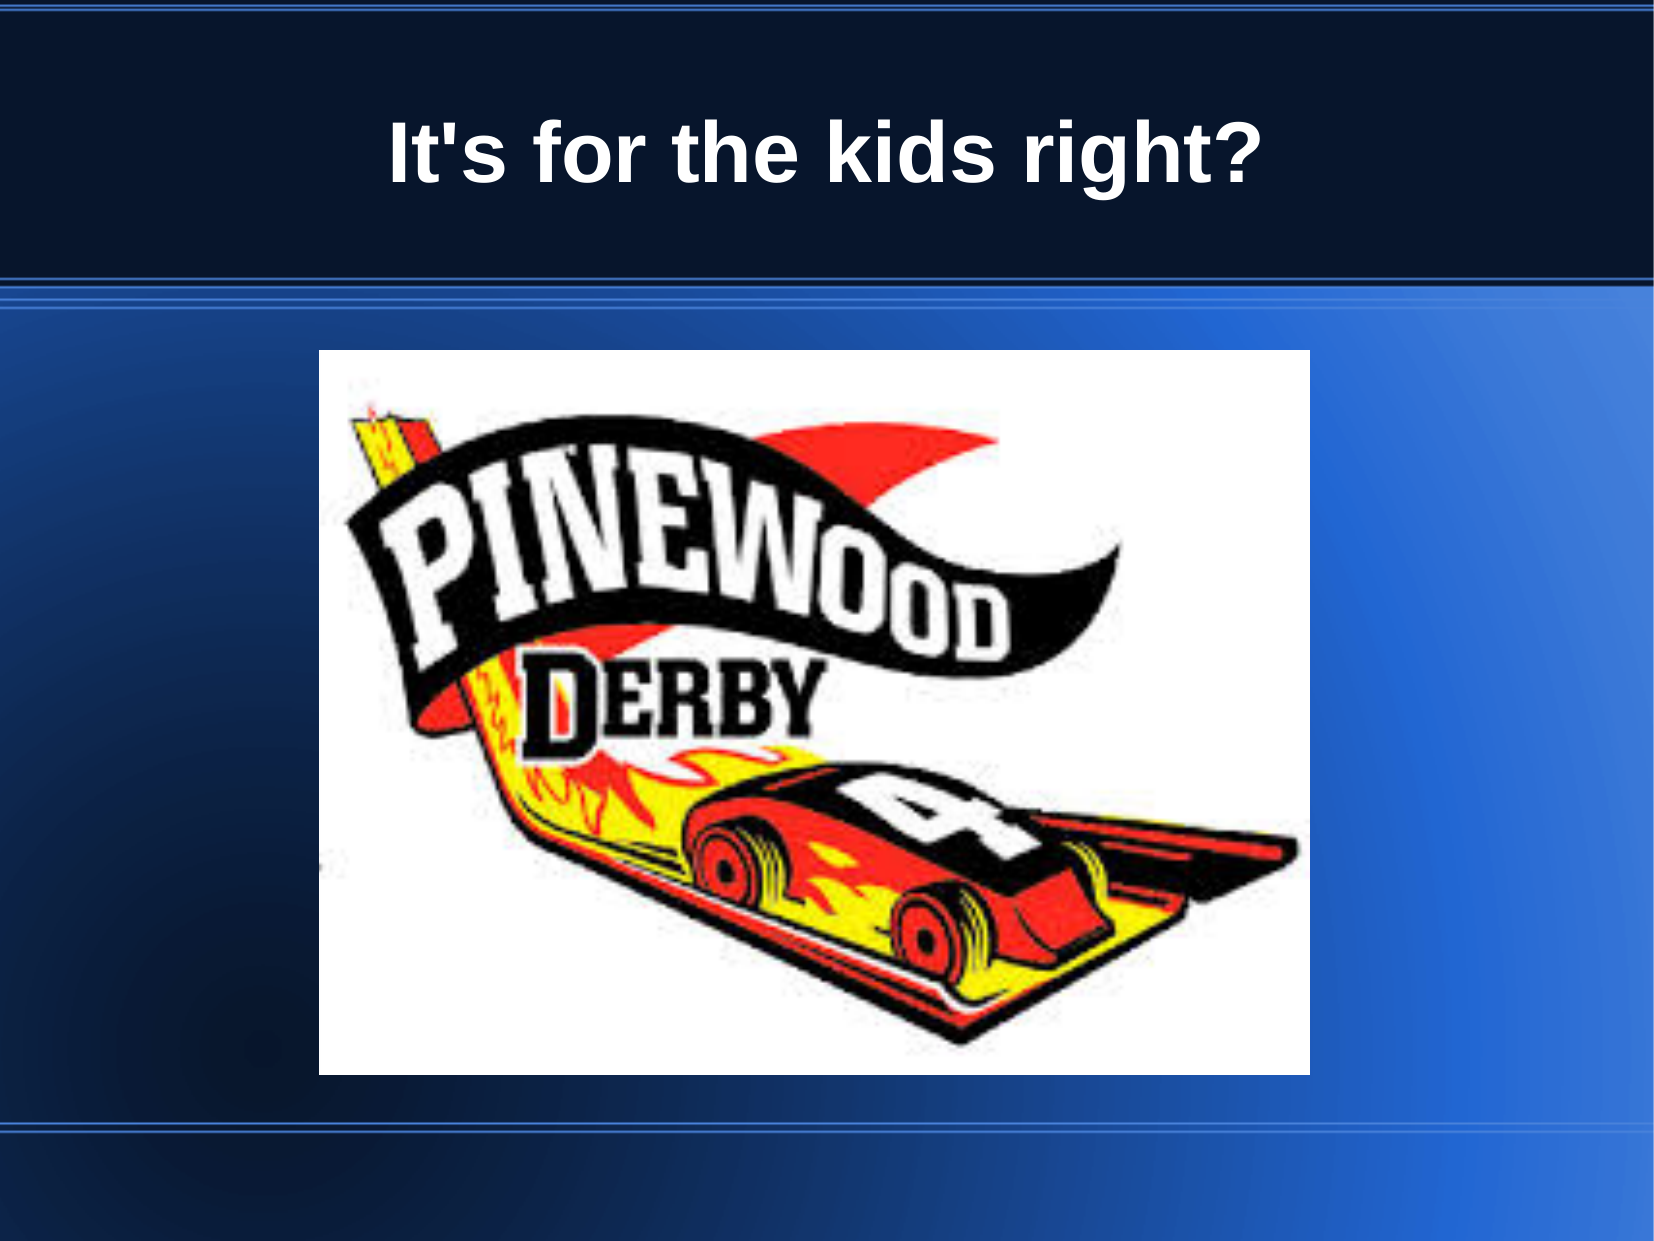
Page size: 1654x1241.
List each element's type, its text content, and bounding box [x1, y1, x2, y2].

picture [0, 0, 1654, 1241]
title It's for the kids right? [82, 49, 1571, 257]
